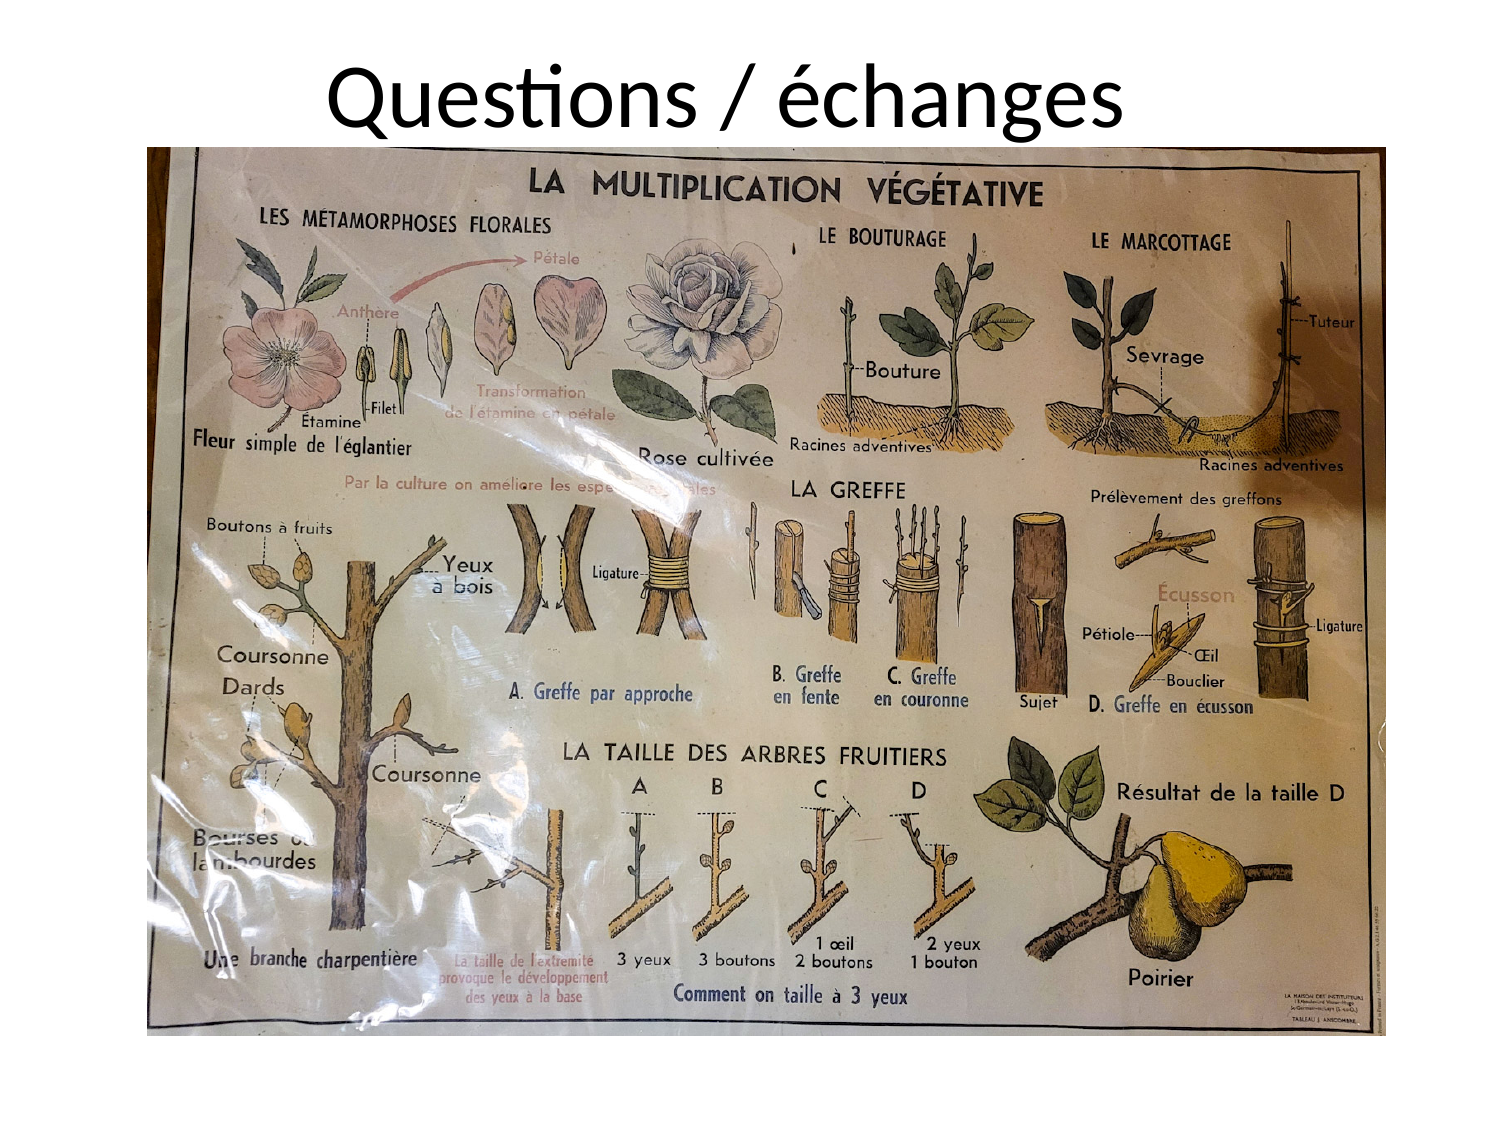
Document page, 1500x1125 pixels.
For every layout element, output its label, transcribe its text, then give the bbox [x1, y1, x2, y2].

picture [147, 147, 1386, 1036]
title Questions / échanges [88, 0, 1364, 212]
